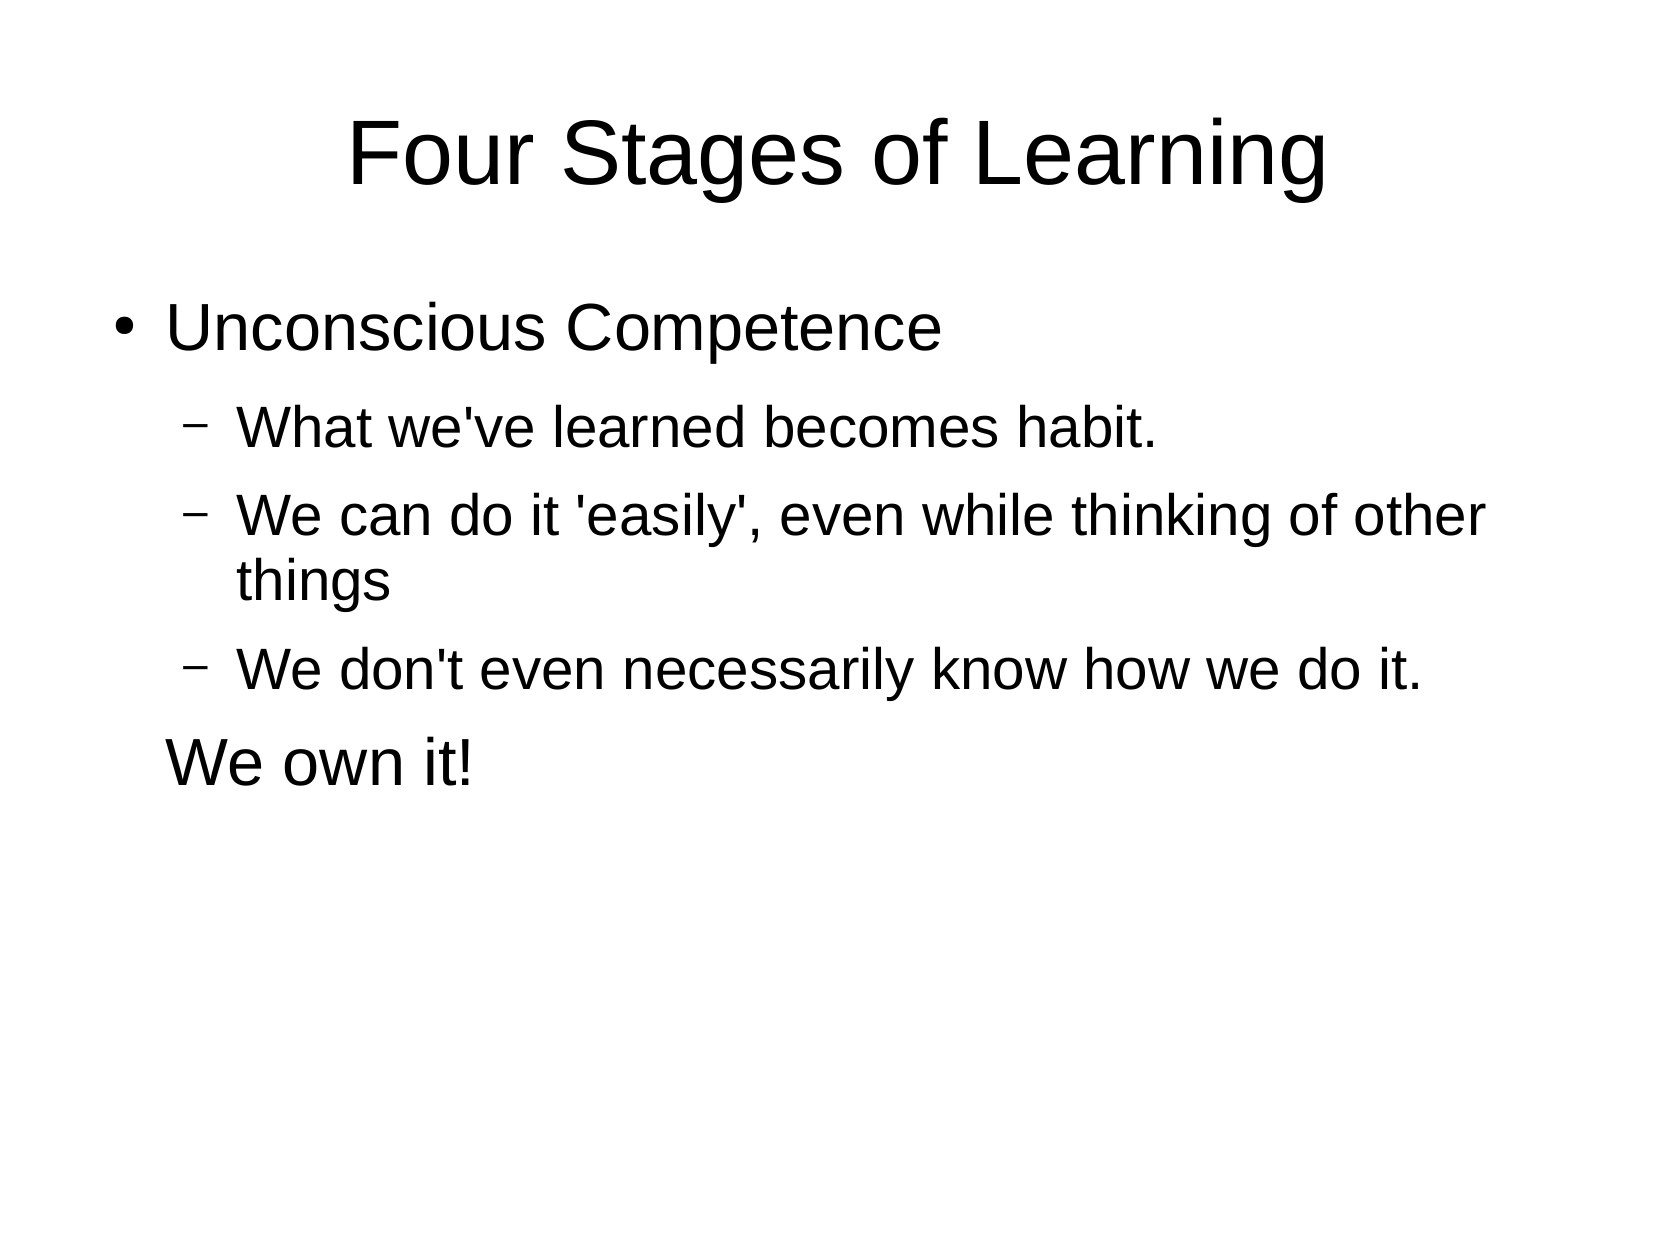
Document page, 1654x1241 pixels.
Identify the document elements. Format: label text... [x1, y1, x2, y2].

list Unconscious Competence What we've learned becomes habit. We can do it 'easily', even while thinking of other things We don't even necessarily know how we do it. We own it! [94, 290, 1583, 1109]
title Four Stages of Learning [94, 49, 1583, 257]
